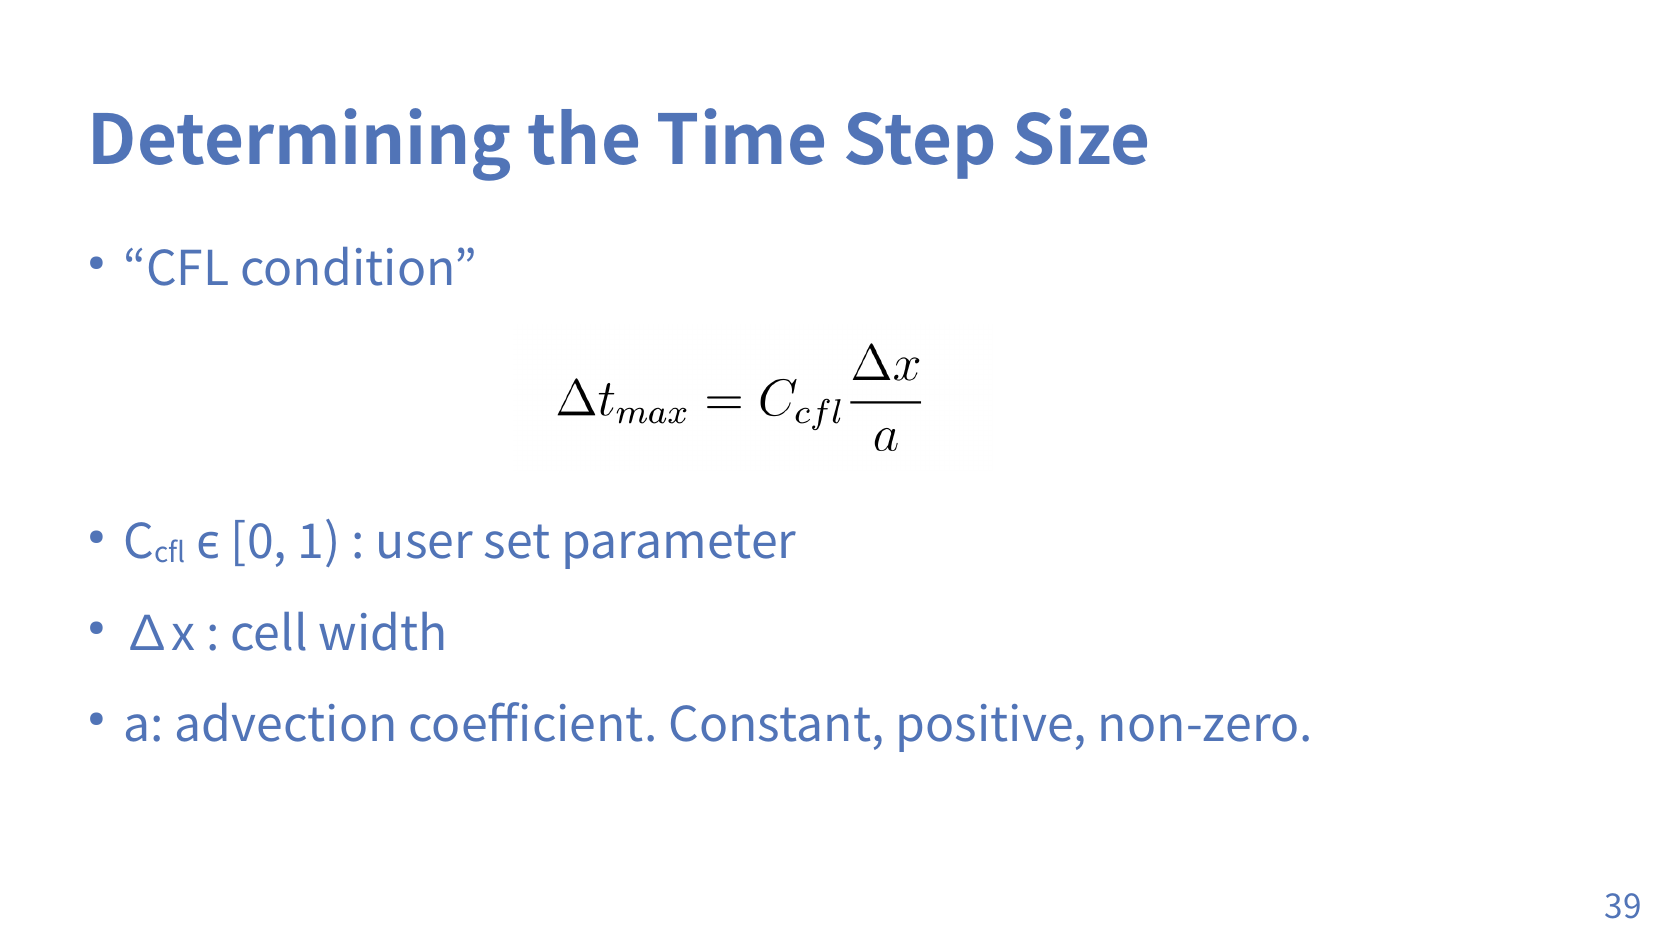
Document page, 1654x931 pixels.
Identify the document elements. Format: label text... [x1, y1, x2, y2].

picture [513, 324, 993, 471]
list “CFL condition” Ccfl є [0, 1) : user set parameter ∆x : cell width a: advection coefficient. Constant, positive, non-zero. [87, 229, 1553, 840]
title Determining the Time Step Size [87, 93, 1563, 176]
